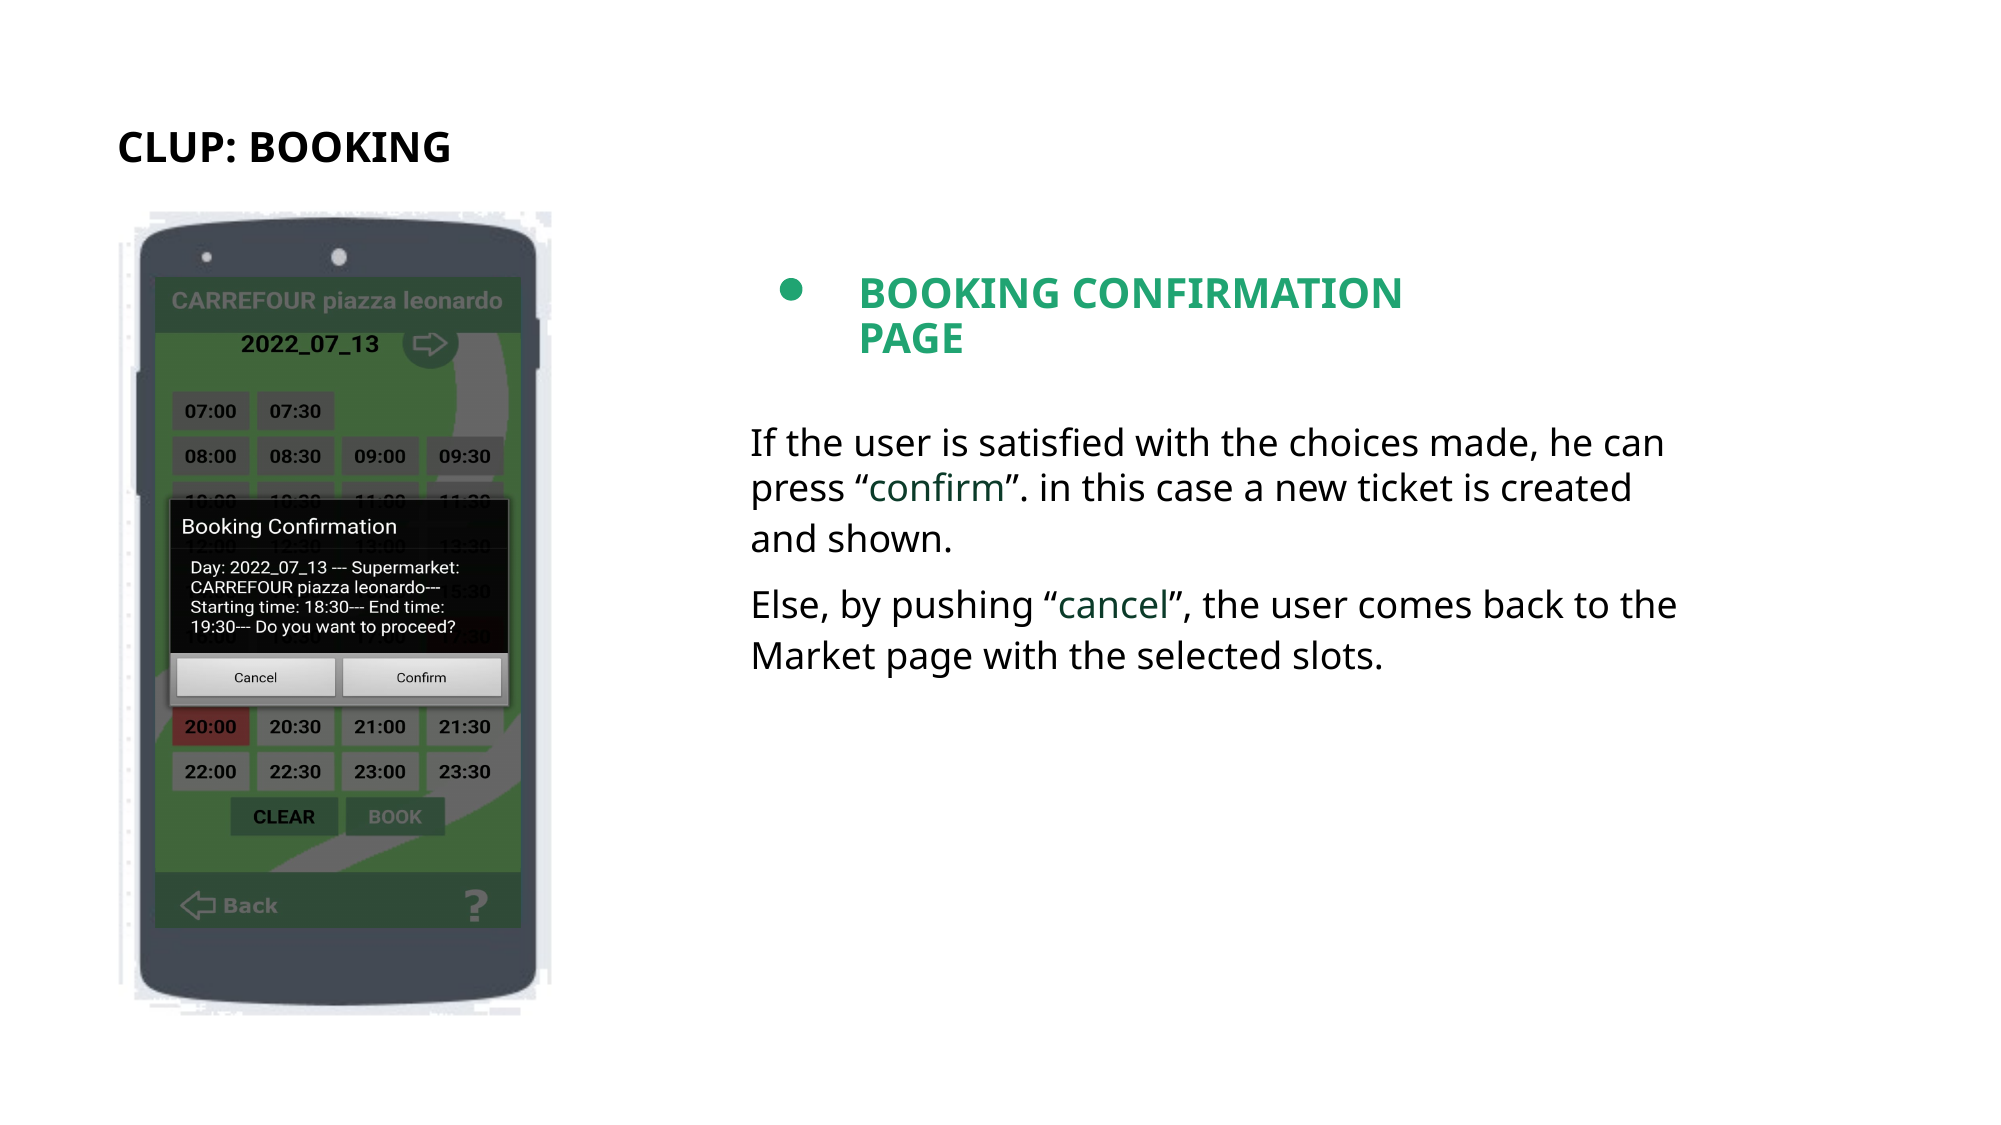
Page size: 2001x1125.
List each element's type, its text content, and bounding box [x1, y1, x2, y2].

text_box If the user is satisfied with the choices made, he can press “confirm”. in this case a new ticket is created and shown. Else, by pushing “cancel”, the user comes back to the Market page with the selected slots. [735, 411, 1704, 818]
text_box BOOKING CONFIRMATION PAGE [843, 264, 1442, 315]
title CLUP: BOOKING [102, 118, 1056, 230]
text_box [779, 278, 803, 301]
picture [83, 181, 593, 1047]
